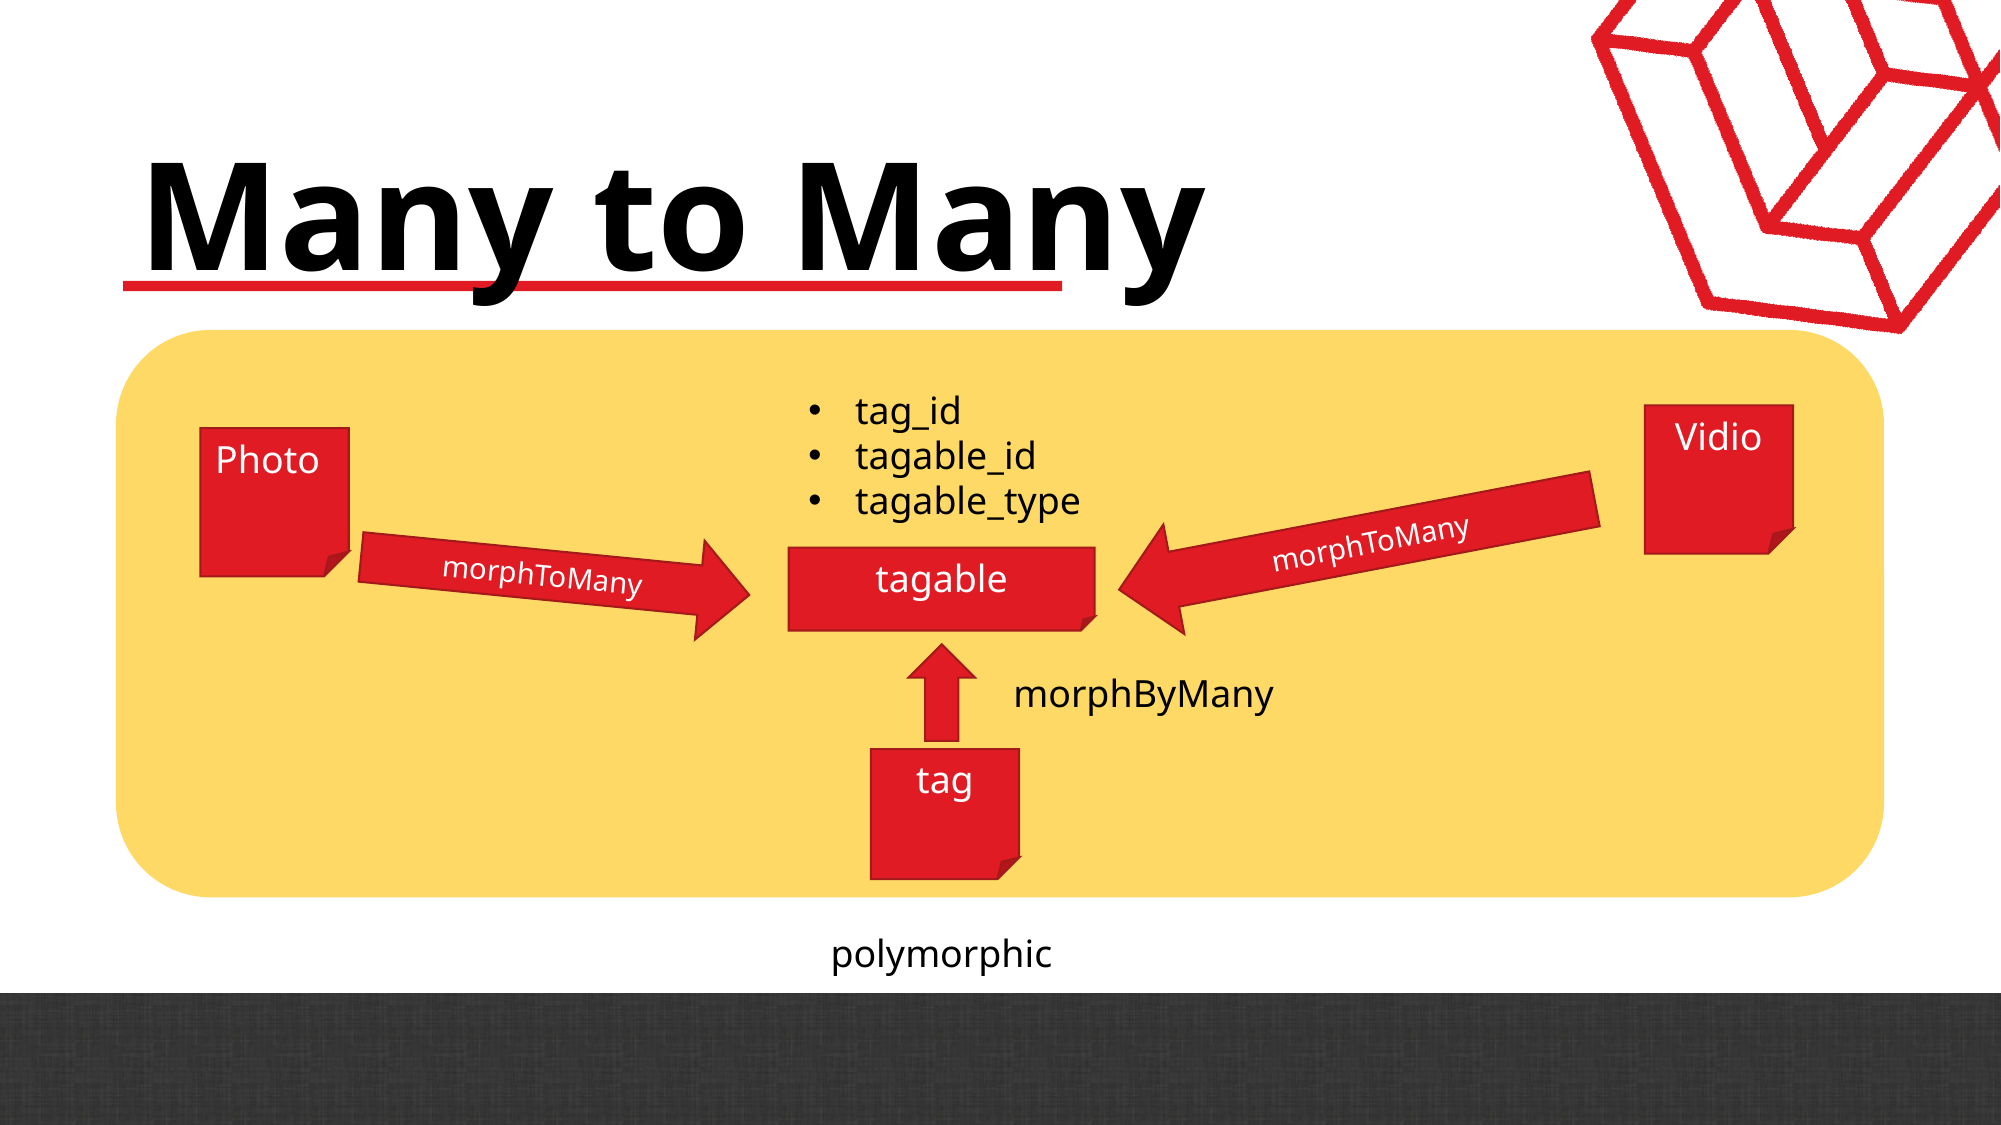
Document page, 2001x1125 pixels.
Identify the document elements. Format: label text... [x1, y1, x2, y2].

text_box Many to Many [123, 112, 1566, 308]
text_box [115, 329, 1885, 898]
text_box tag [870, 749, 1020, 880]
text_box morphToMany [358, 532, 750, 640]
text_box tag_id tagable_id tagable_type [793, 379, 1097, 530]
text_box [0, 993, 2000, 1125]
text_box polymorphic [815, 922, 1068, 983]
text_box morphByMany [998, 662, 1289, 723]
text_box Photo [200, 428, 349, 577]
text_box morphToMany [1119, 471, 1600, 634]
text_box Vidio [1644, 405, 1794, 554]
picture [1567, 0, 2000, 353]
text_box tagable [788, 547, 1095, 631]
